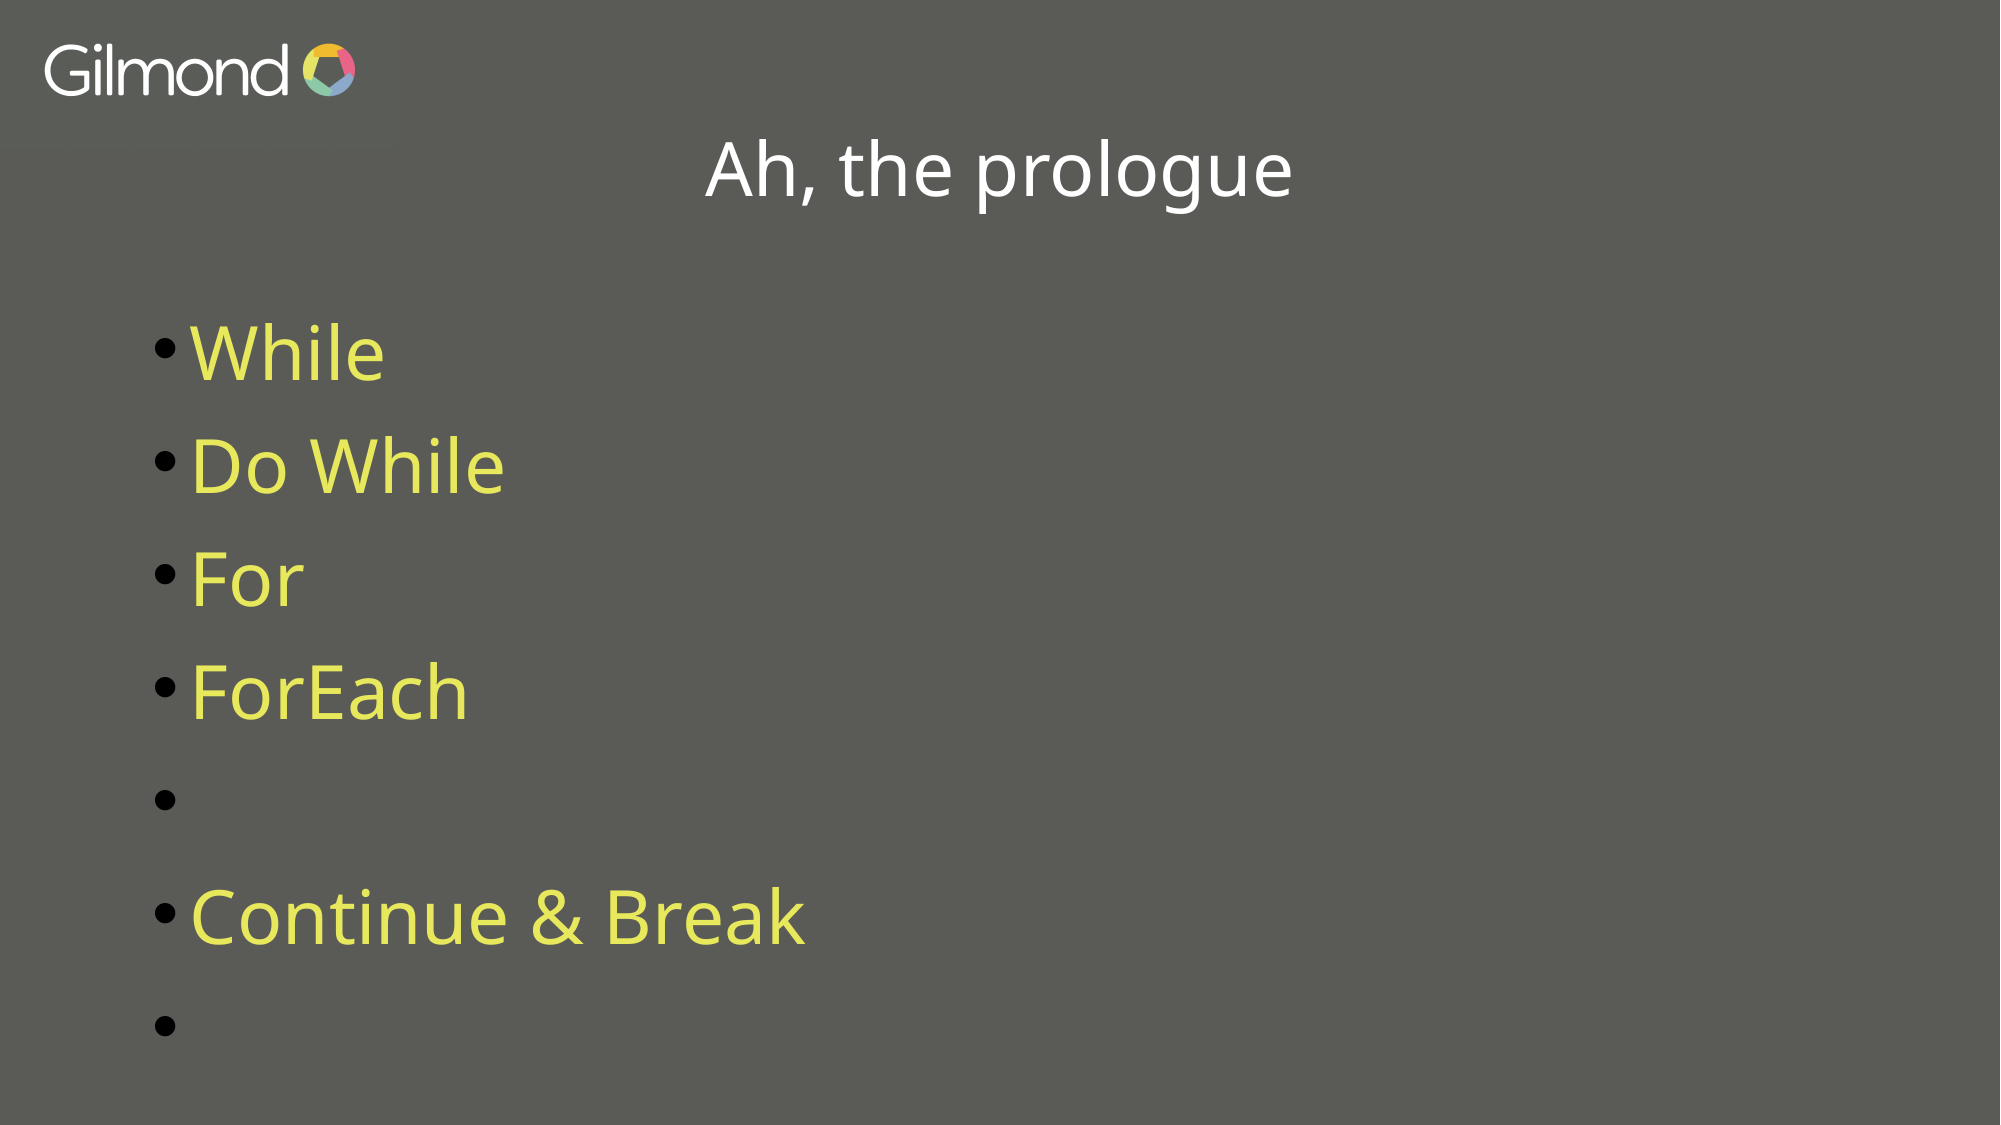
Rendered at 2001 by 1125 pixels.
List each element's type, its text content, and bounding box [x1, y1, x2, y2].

list While Do While For ForEach Continue & Break [137, 299, 1863, 1014]
picture [0, 0, 399, 149]
title Ah, the prologue [137, 59, 1863, 278]
